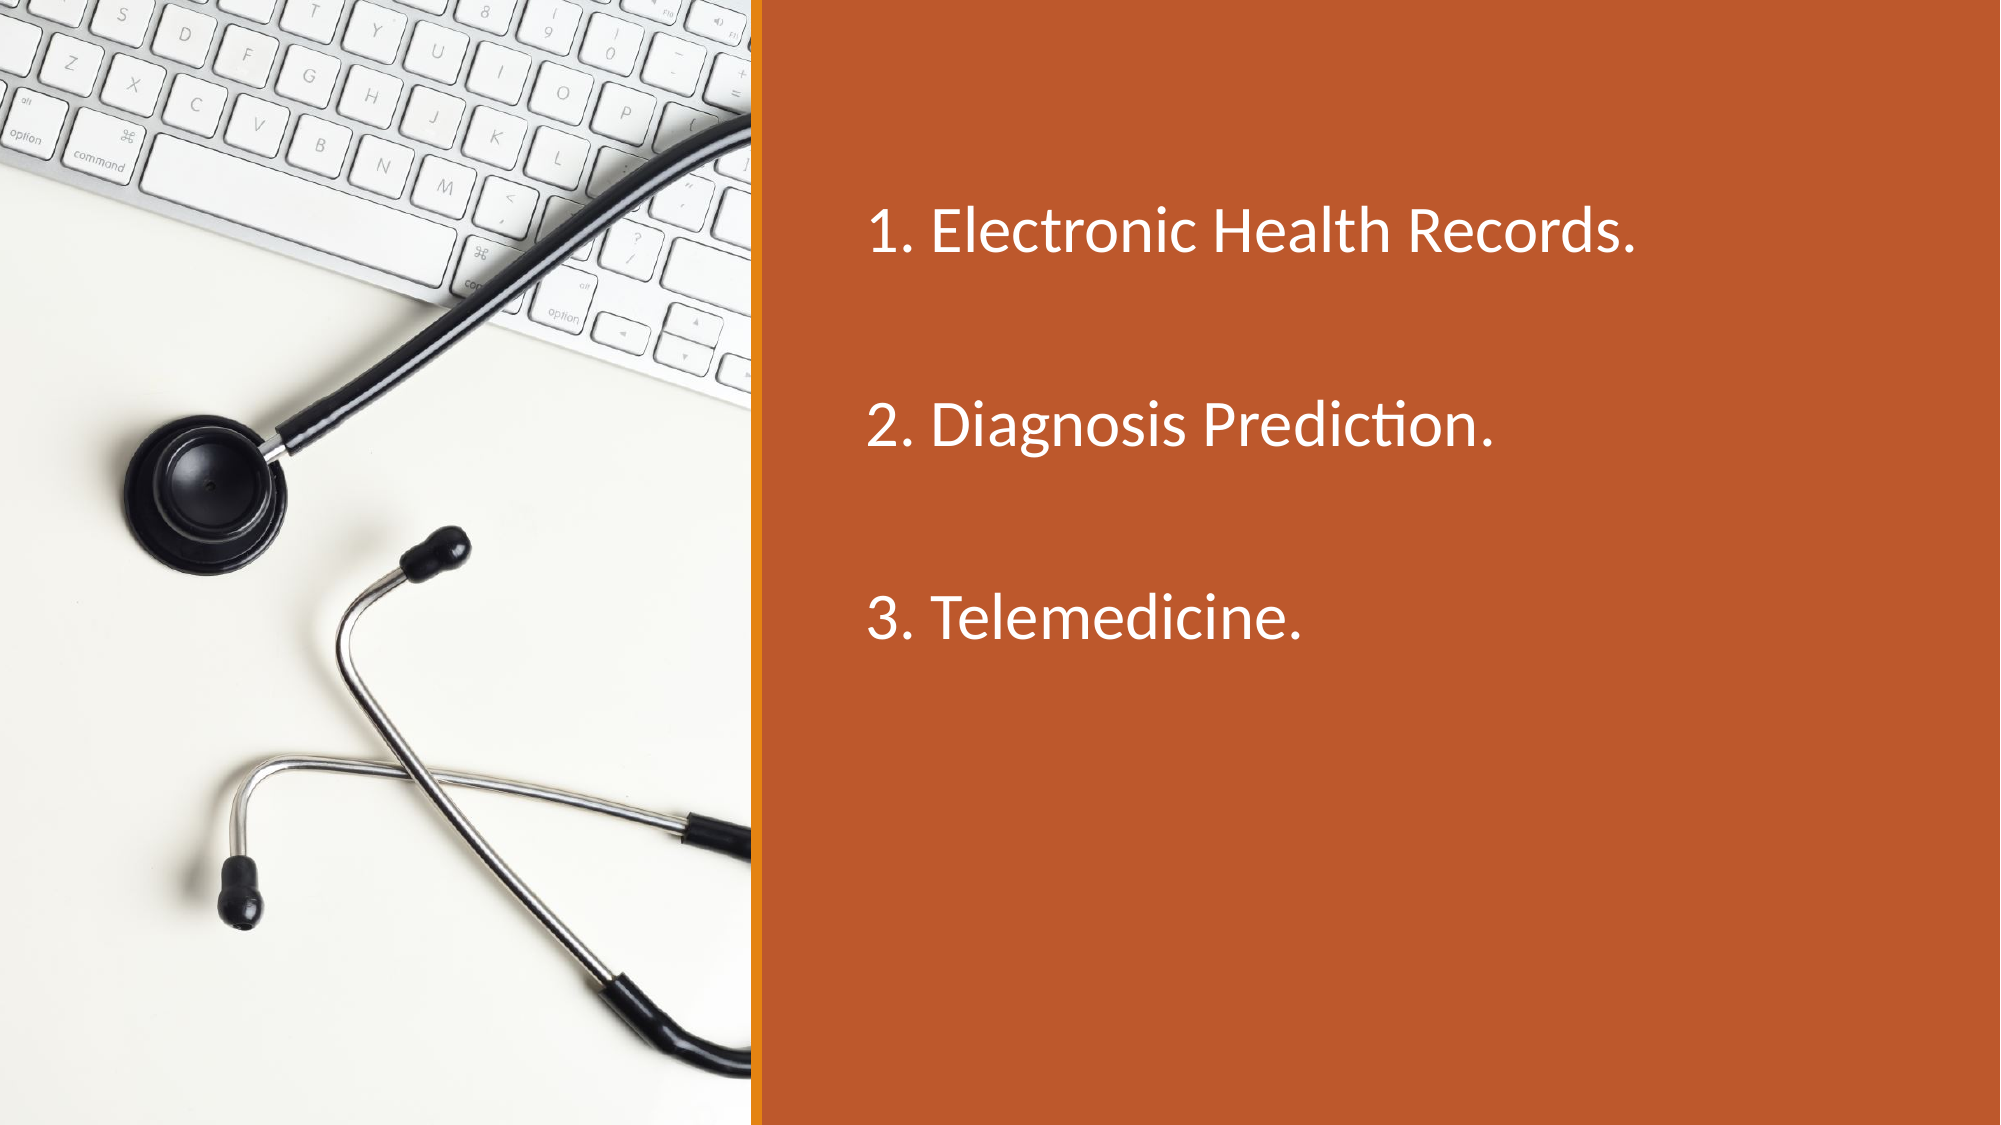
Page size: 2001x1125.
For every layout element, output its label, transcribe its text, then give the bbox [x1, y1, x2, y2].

list 1. Electronic Health Records. 2. Diagnosis Prediction. 3. Telemedicine. [850, 186, 1891, 787]
picture [0, 0, 751, 1125]
text_box [751, 0, 2000, 1125]
